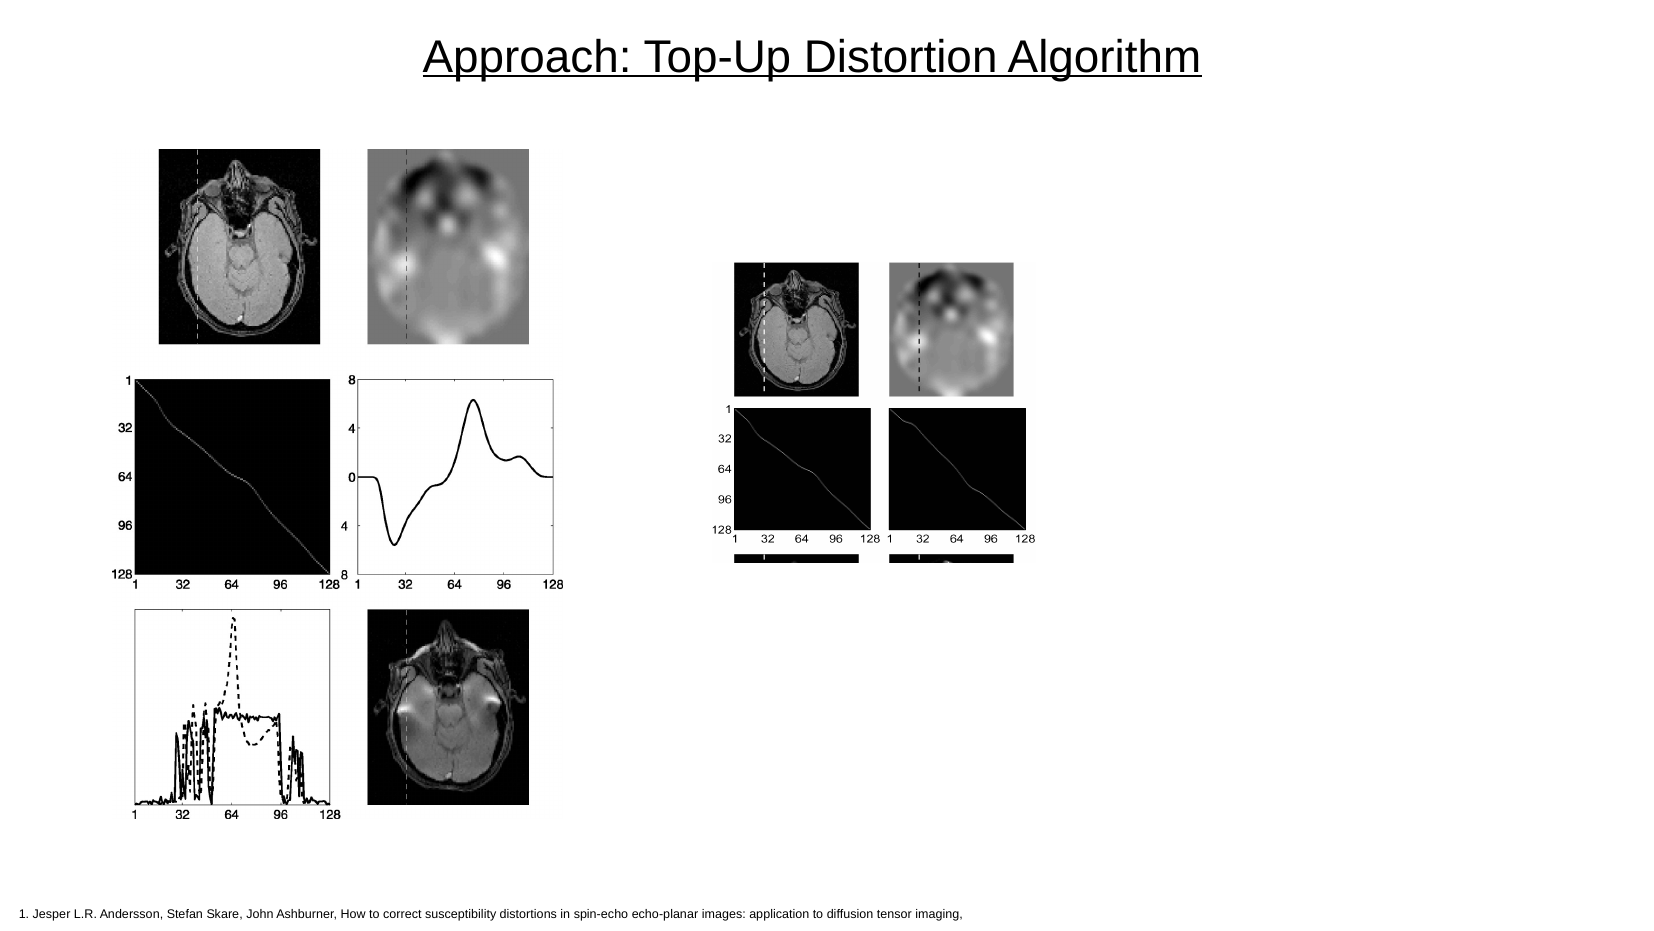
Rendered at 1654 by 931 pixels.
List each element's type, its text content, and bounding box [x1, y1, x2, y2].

text_box 1. Jesper L.R. Andersson, Stefan Skare, John Ashburner, How to correct susceptibility distortions in spin-echo echo-planar images: application to diffusion tensor imaging, [4, 876, 1651, 931]
title Approach: Top-Up Distortion Algorithm [86, 0, 1538, 112]
text_box [29, 112, 1654, 358]
picture [112, 149, 563, 819]
picture [712, 262, 1050, 563]
